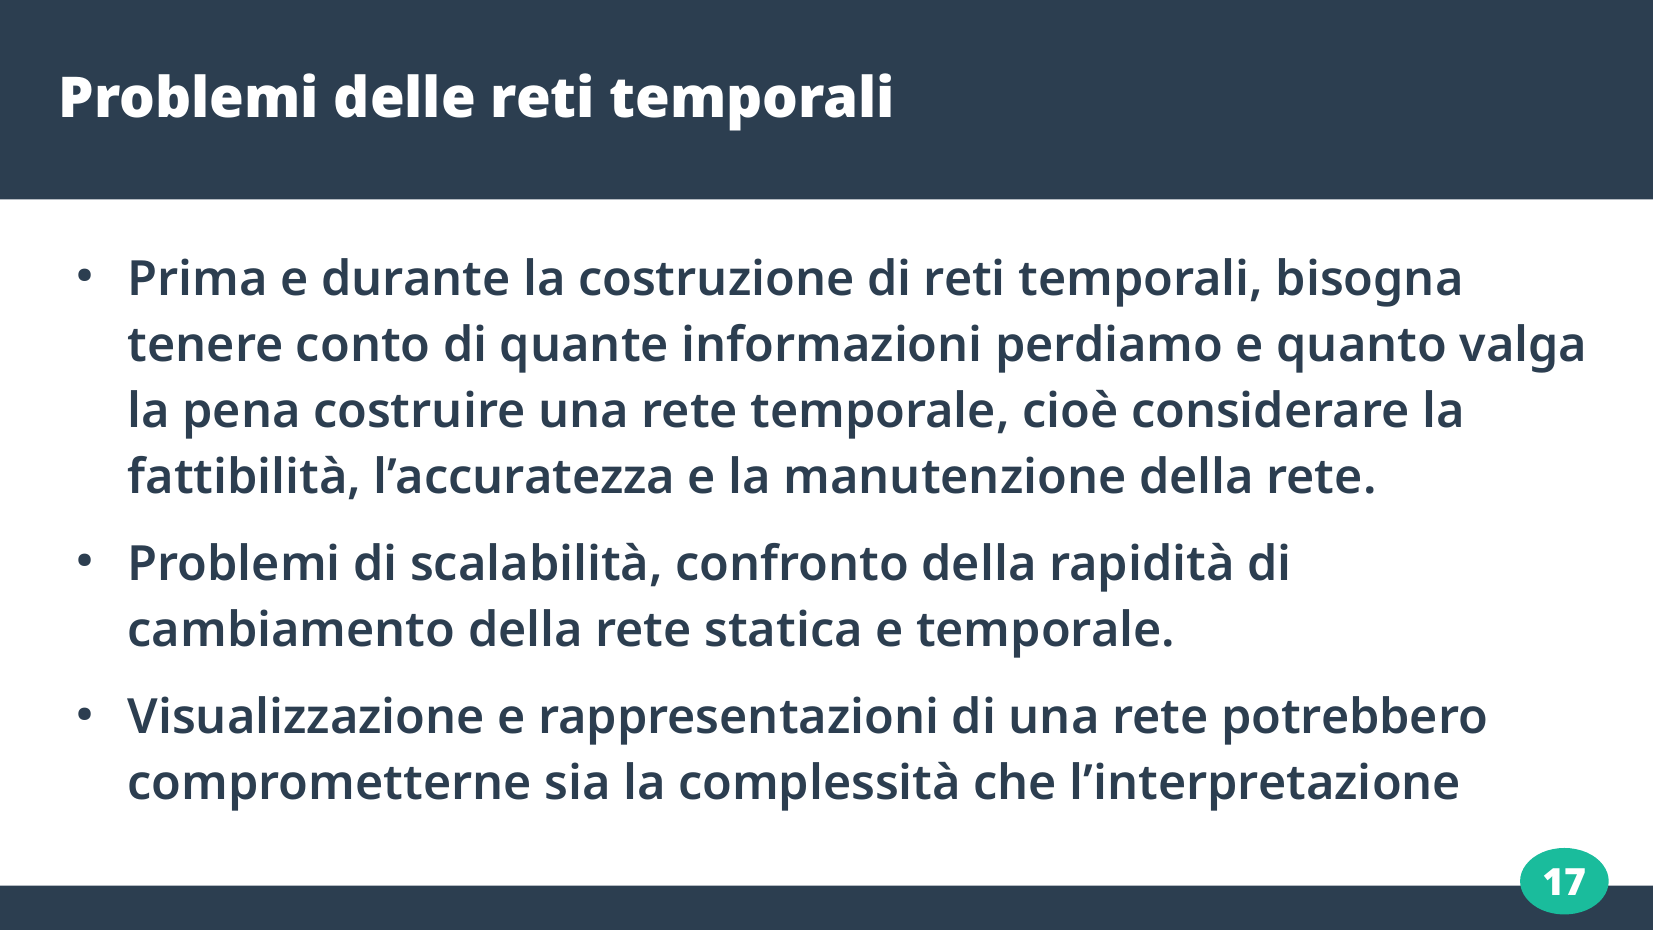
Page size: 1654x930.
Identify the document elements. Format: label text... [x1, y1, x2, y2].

list Prima e durante la costruzione di reti temporali, bisogna tenere conto di quante informazioni perdiamo e quanto valga la pena costruire una rete temporale, cioè considerare la fattibilità, l’accuratezza e la manutenzione della rete. Problemi di scalabilità, confronto della rapidità di cambiamento della rete statica e temporale. Visualizzazione e rappresentazioni di una rete potrebbero comprometterne sia la complessità che l’interpretazione [58, 243, 1594, 864]
title Problemi delle reti temporali [58, 36, 1594, 155]
